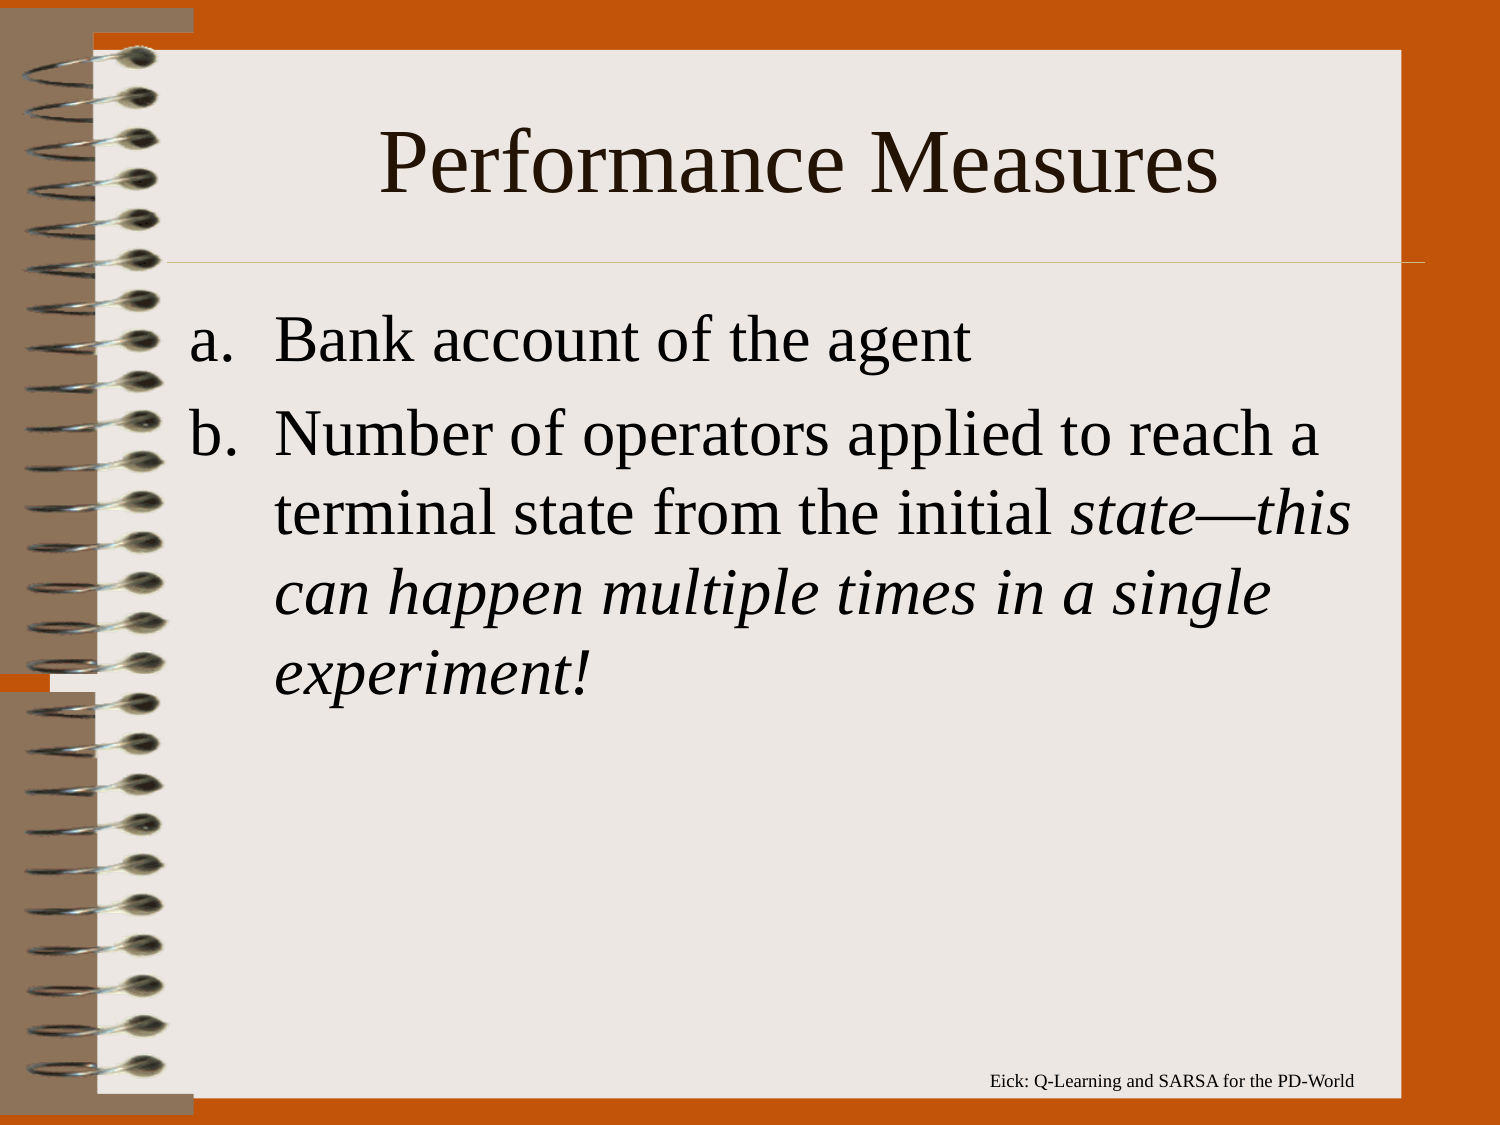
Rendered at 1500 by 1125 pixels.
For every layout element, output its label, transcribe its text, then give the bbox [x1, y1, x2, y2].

title Performance Measures [174, 62, 1425, 250]
picture [0, 8, 194, 674]
list Bank account of the agent Number of operators applied to reach a terminal state from the initial state—this can happen multiple times in a single experiment! [174, 287, 1450, 963]
picture [0, 692, 194, 1115]
